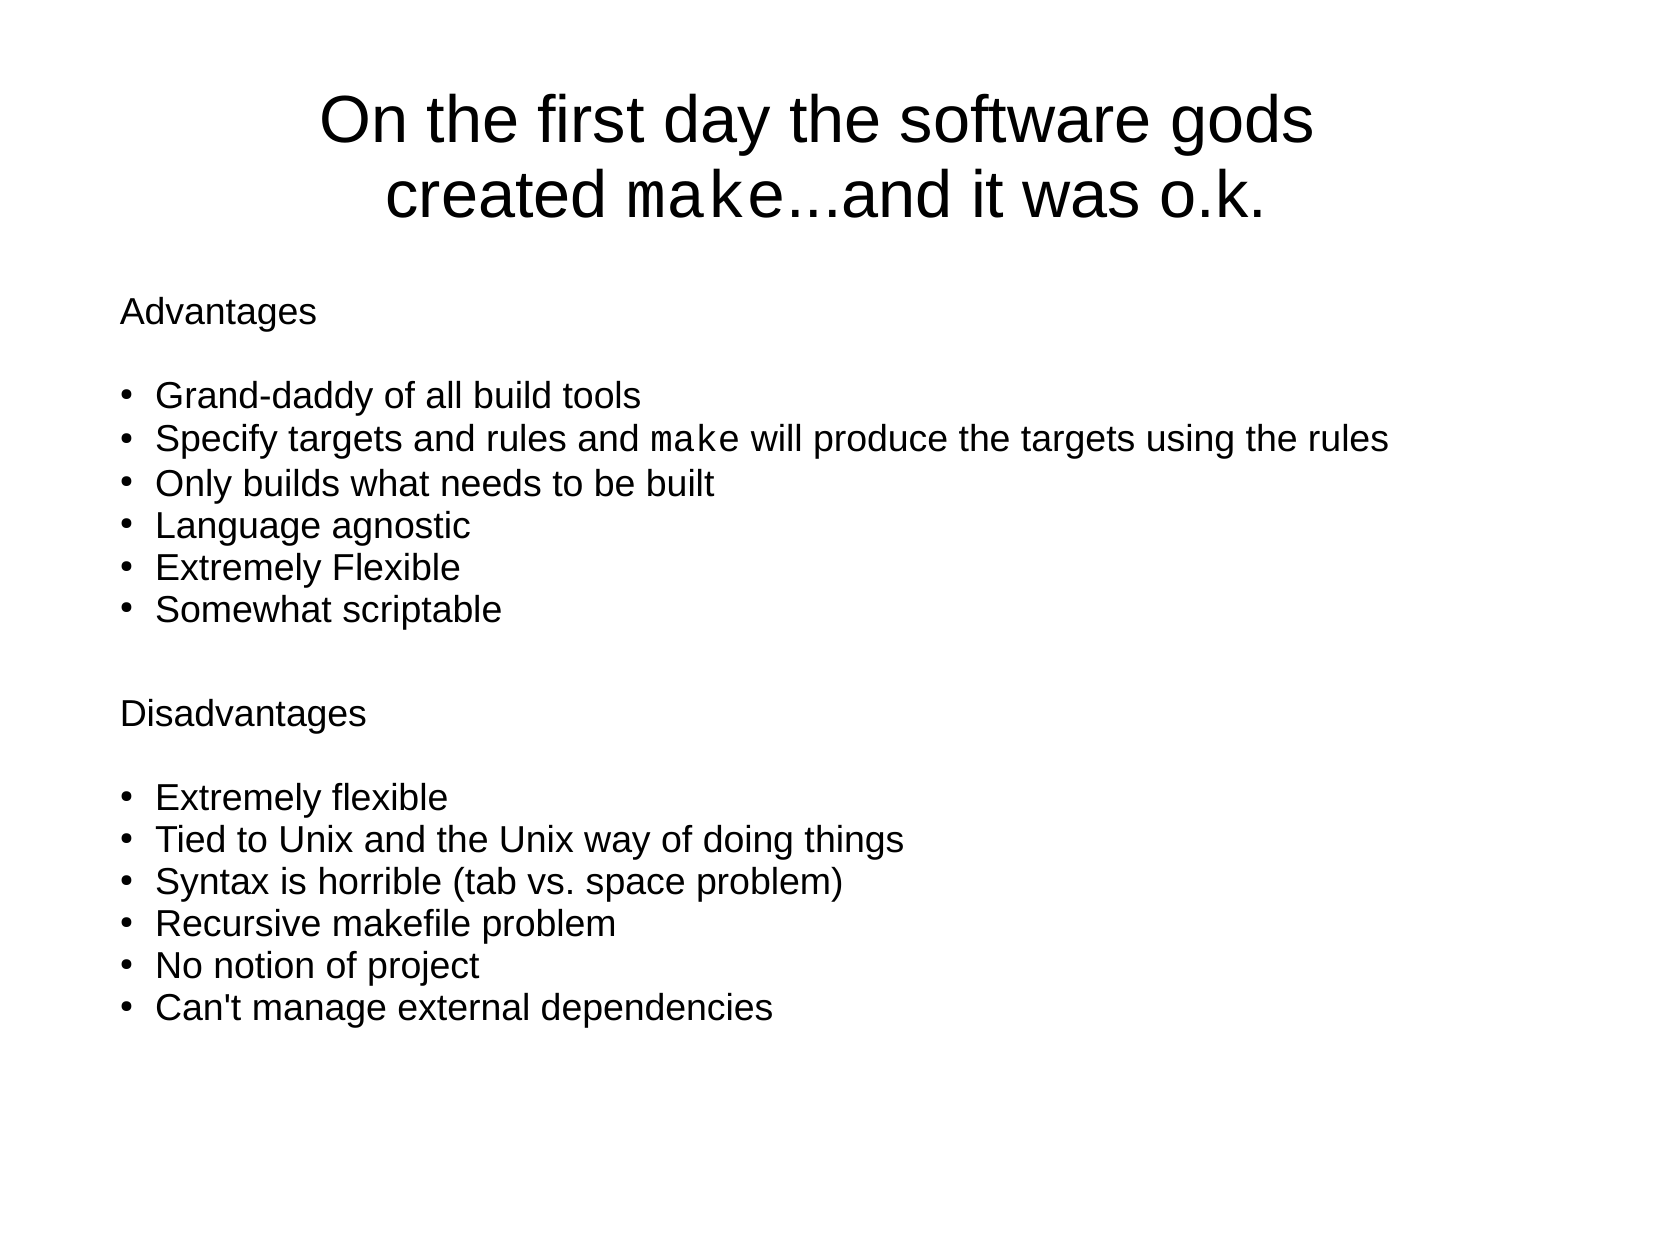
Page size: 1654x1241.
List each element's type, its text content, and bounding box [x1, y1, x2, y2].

text_box Advantages Grand-daddy of all build tools Specify targets and rules and make will produce the targets using the rules Only builds what needs to be built Language agnostic Extremely Flexible Somewhat scriptable [105, 283, 1546, 638]
text_box Disadvantages Extremely flexible Tied to Unix and the Unix way of doing things Syntax is horrible (tab vs. space problem) Recursive makefile problem No notion of project Can't manage external dependencies [105, 685, 1546, 1036]
text_box On the first day the software gods created make...and it was o.k. [91, 75, 1562, 246]
